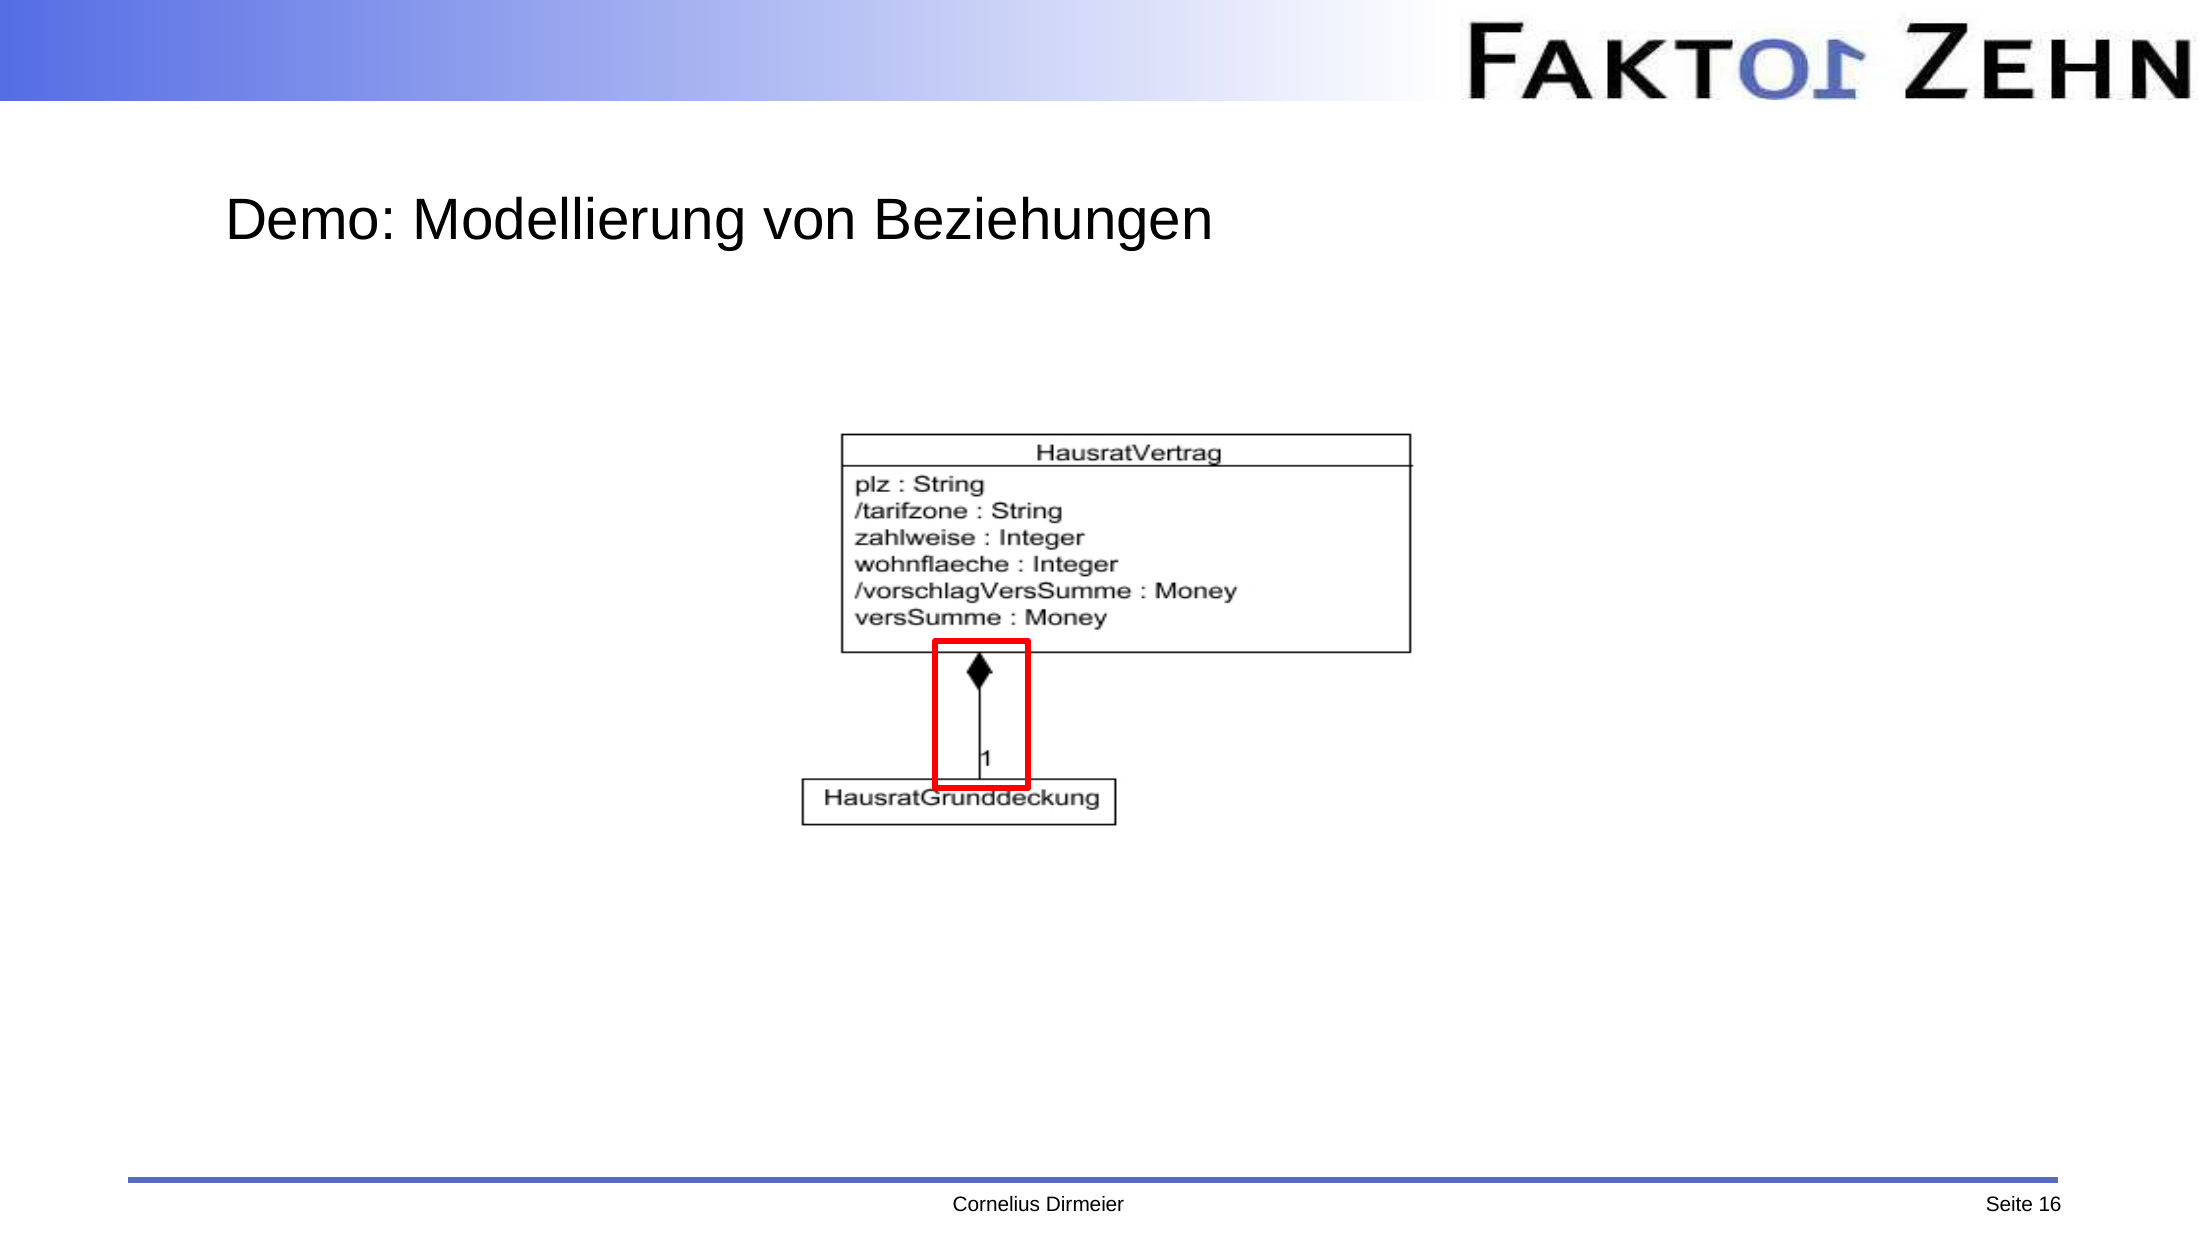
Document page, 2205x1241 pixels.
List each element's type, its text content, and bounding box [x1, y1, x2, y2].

picture [763, 387, 1451, 857]
title Demo: Modellierung von Beziehungen [225, 142, 1981, 296]
picture [1460, 7, 2202, 100]
